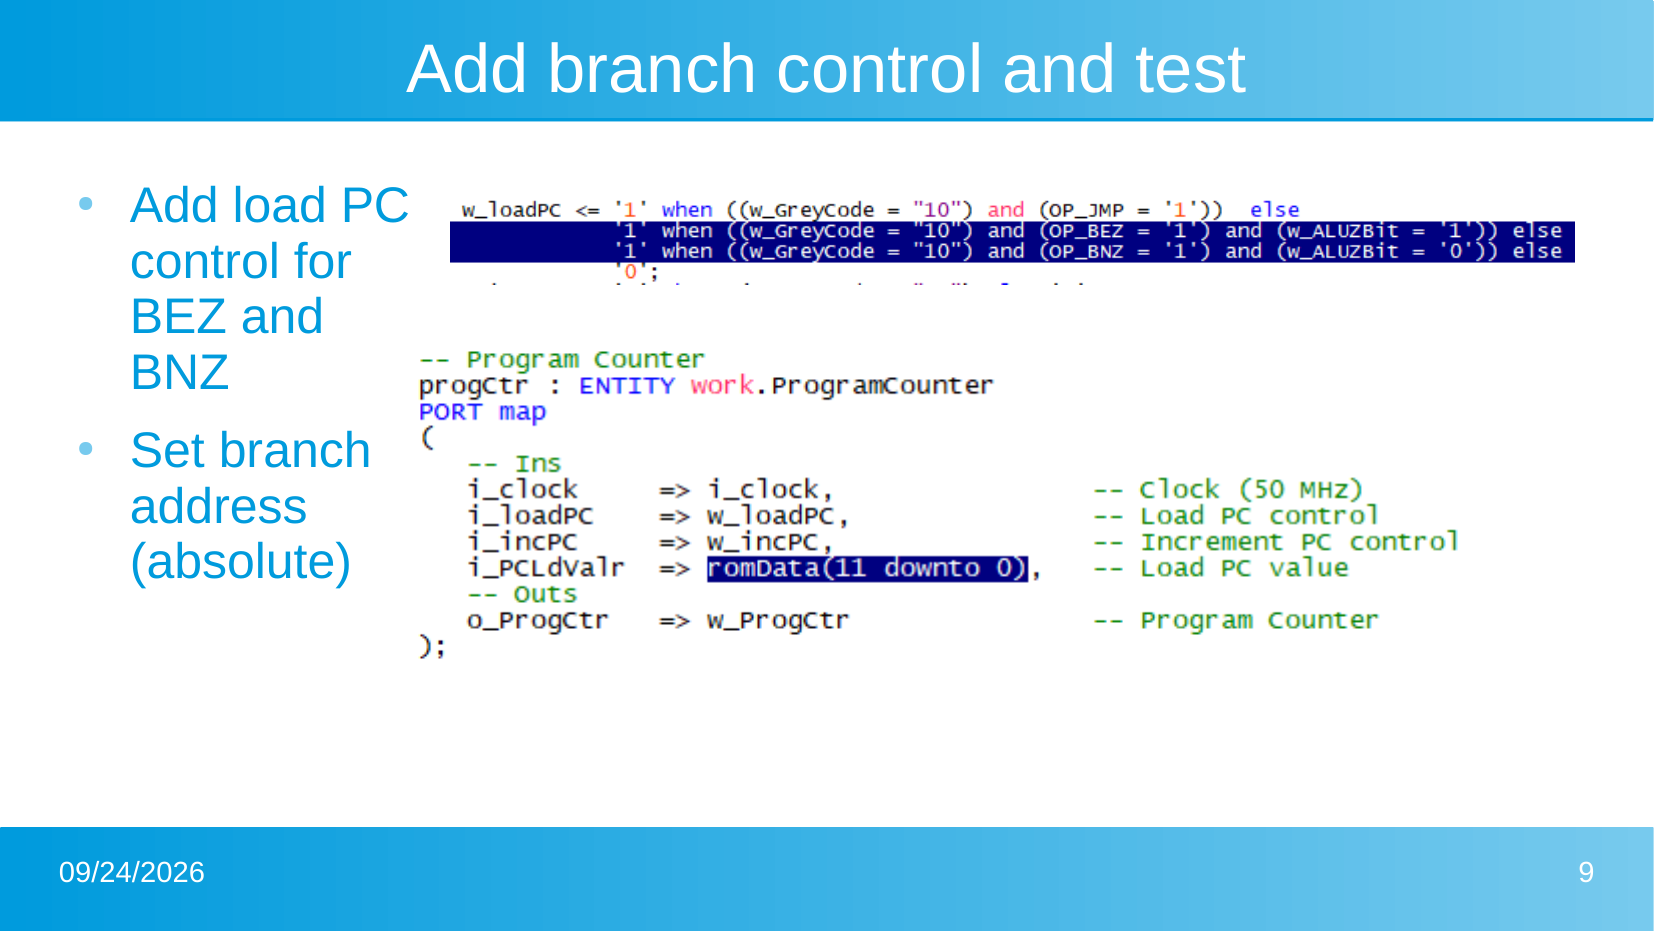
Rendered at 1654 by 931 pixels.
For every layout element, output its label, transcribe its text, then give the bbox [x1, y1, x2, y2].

picture [411, 332, 1484, 676]
title Add branch control and test [59, 29, 1595, 108]
picture [450, 187, 1575, 285]
list Add load PC control for BEZ and BNZ Set branch address (absolute) [59, 177, 413, 768]
